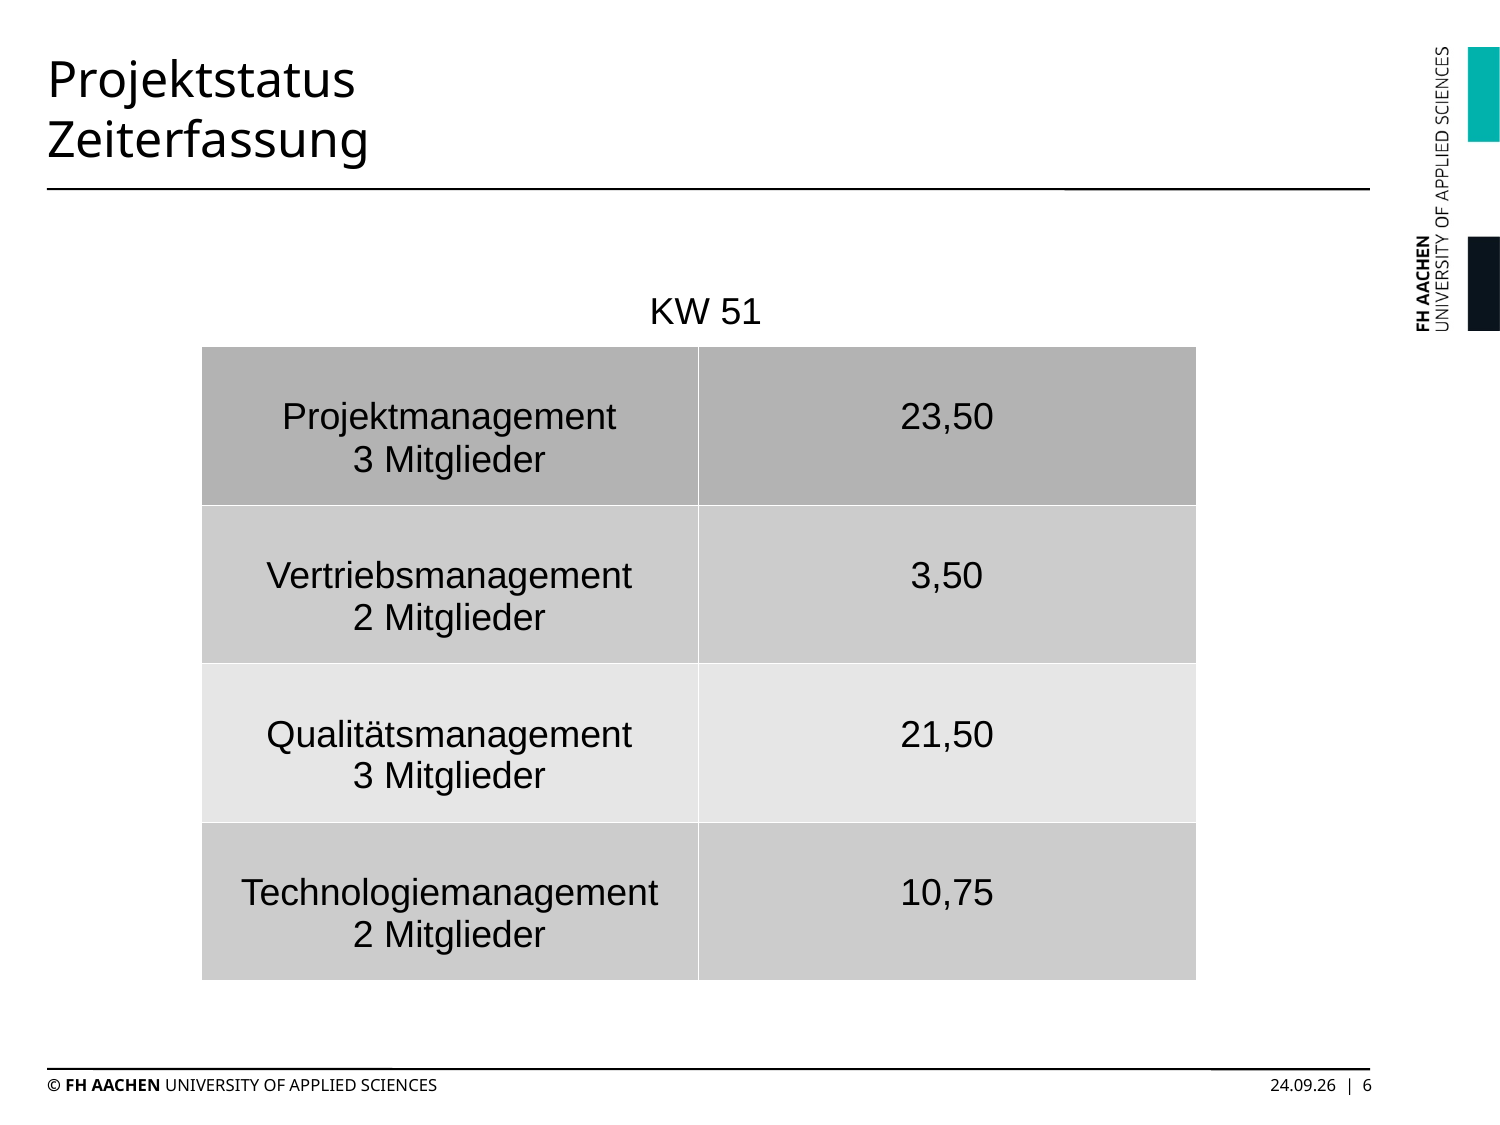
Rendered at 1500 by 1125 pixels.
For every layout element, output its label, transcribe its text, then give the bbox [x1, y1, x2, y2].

table_cell Technologiemanagement 2 Mitglieder [202, 823, 698, 980]
title Projektstatus Zeiterfassung [47, 47, 1370, 166]
table_cell 10,75 [699, 823, 1196, 980]
table_header 23,50 [699, 347, 1196, 505]
table_cell Vertriebsmanagement 2 Mitglieder [202, 506, 698, 663]
text_box KW 51 [215, 283, 1196, 341]
table_cell 3,50 [699, 506, 1196, 663]
picture [1404, 47, 1500, 331]
table_header Projektmanagement 3 Mitglieder [202, 347, 698, 505]
table_cell 21,50 [699, 664, 1196, 822]
table_cell Qualitätsmanagement 3 Mitglieder [202, 664, 698, 822]
